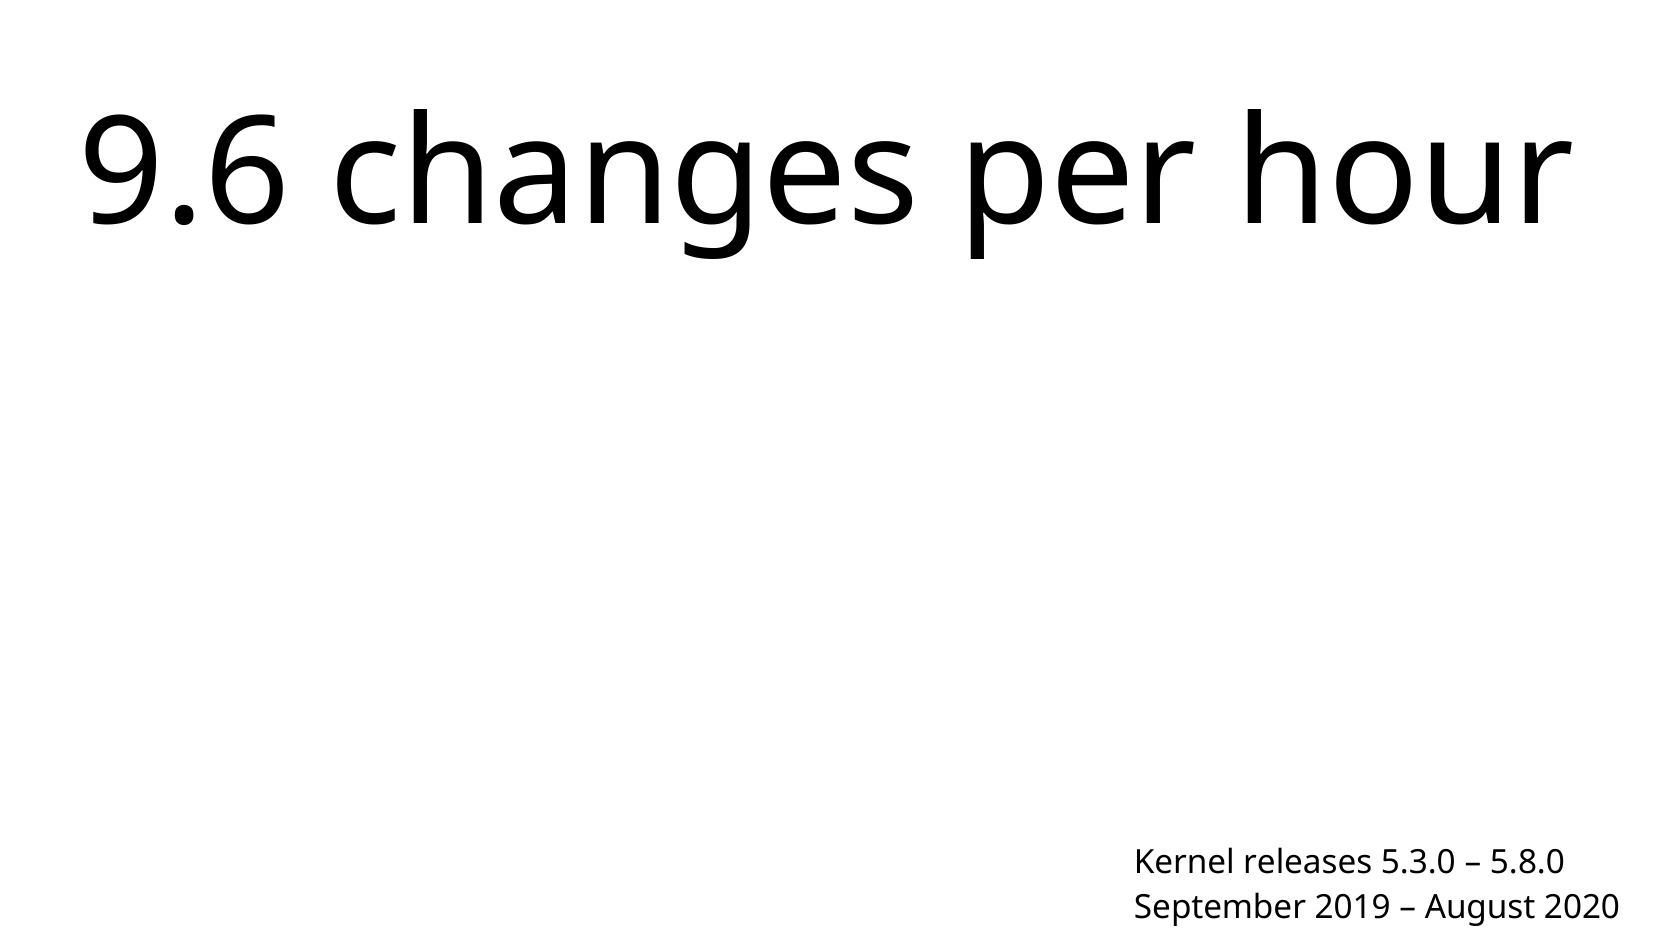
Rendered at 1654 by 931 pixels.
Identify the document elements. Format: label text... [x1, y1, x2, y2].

text_box Kernel releases 5.3.0 – 5.8.0 September 2019 – August 2020 [1119, 830, 1645, 925]
text_box 9.6 changes per hour [63, 56, 1605, 252]
